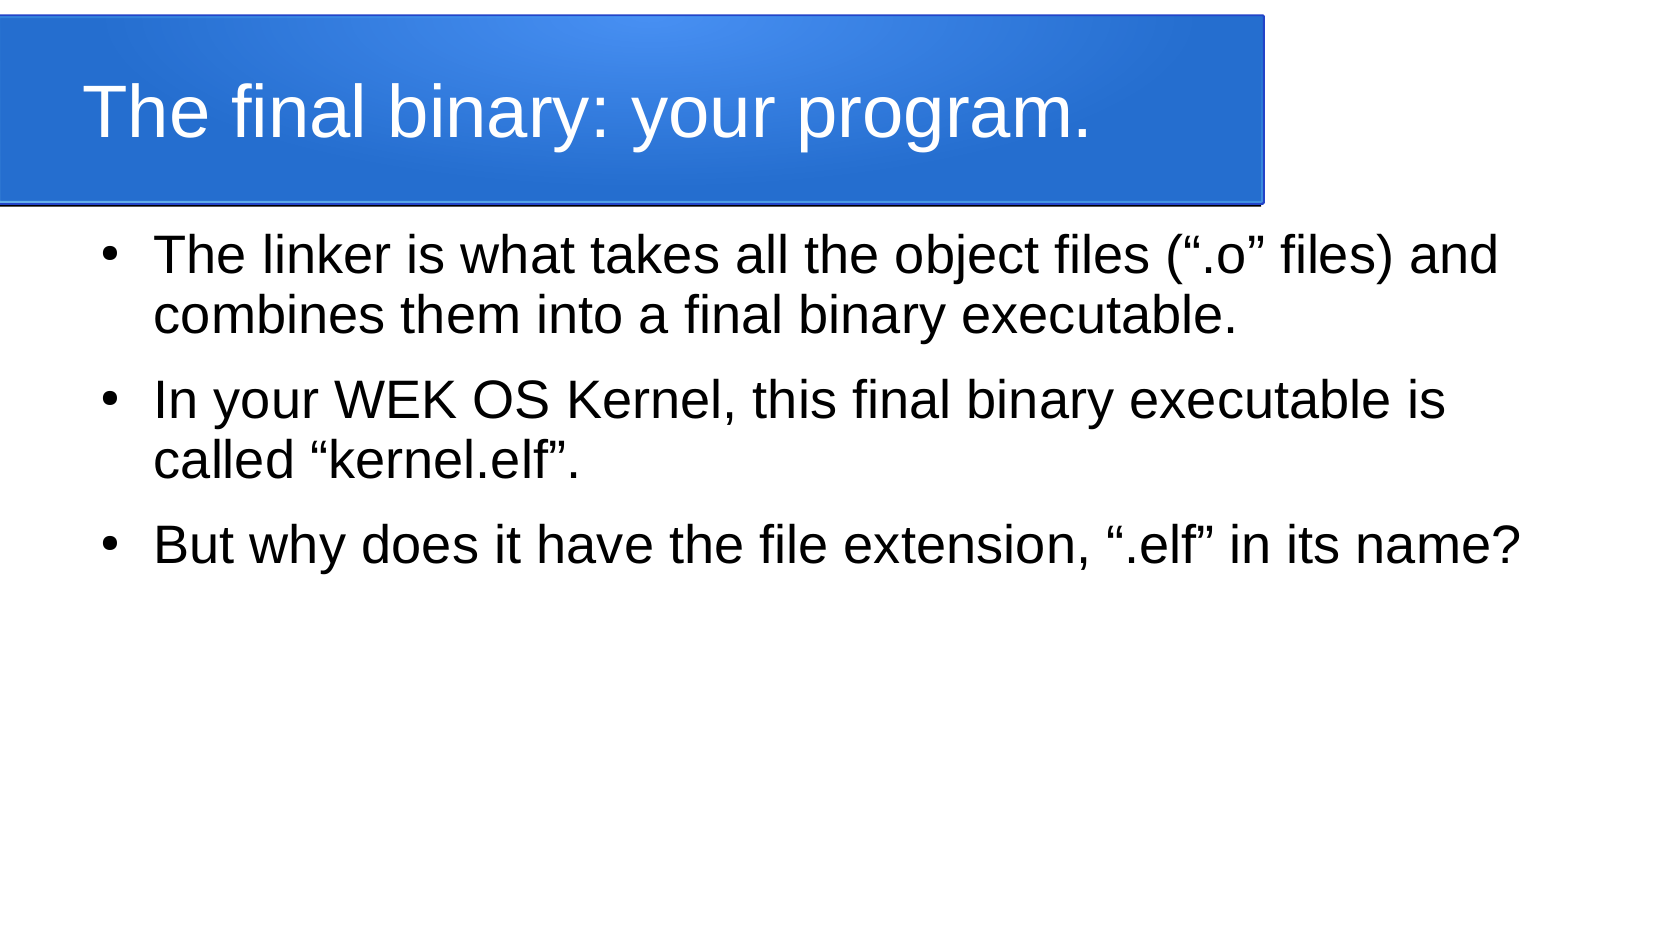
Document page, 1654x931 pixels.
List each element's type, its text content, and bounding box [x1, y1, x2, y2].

list The linker is what takes all the object files (“.o” files) and combines them into a final binary executable. In your WEK OS Kernel, this final binary executable is called “kernel.elf”. But why does it have the file extension, “.elf” in its name? [82, 224, 1571, 764]
title The final binary: your program. [82, 35, 1235, 189]
